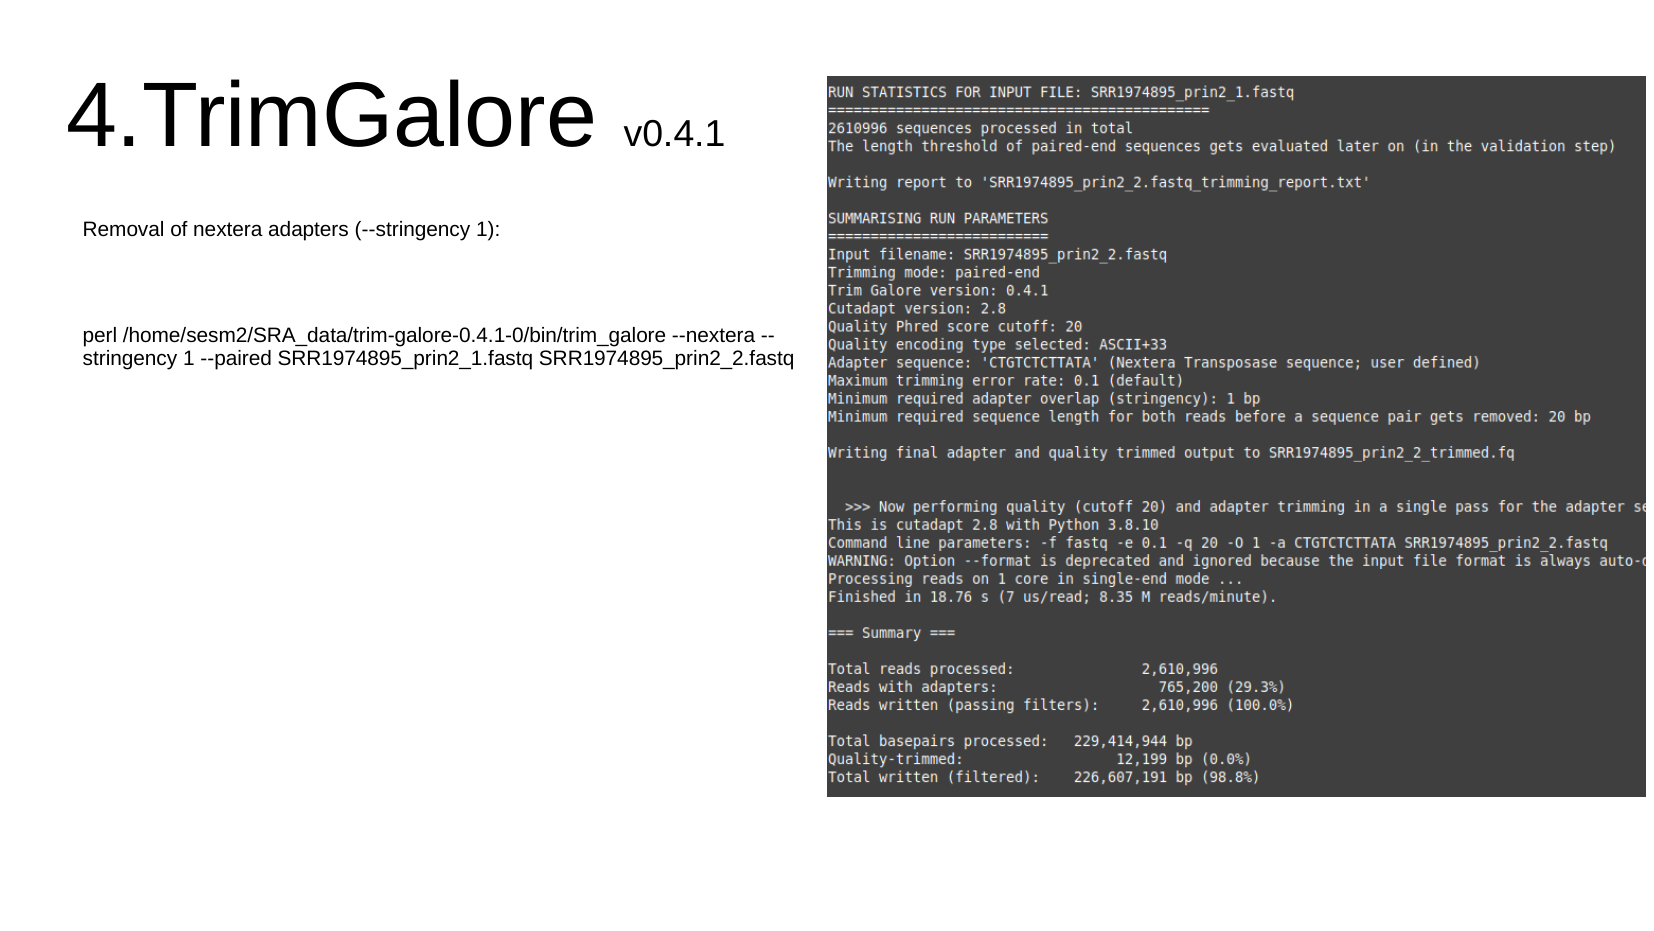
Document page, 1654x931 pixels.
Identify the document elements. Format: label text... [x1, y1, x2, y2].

title 4.TrimGalore v0.4.1 [0, 11, 839, 217]
list Removal of nextera adapters (--stringency 1): perl /home/sesm2/SRA_data/trim-galore-0.4.1-0/bin/trim_galore --nextera --stringency 1 --paired SRR1974895_prin2_1.fastq SRR1974895_prin2_2.fastq [82, 217, 804, 758]
picture [827, 76, 1646, 797]
